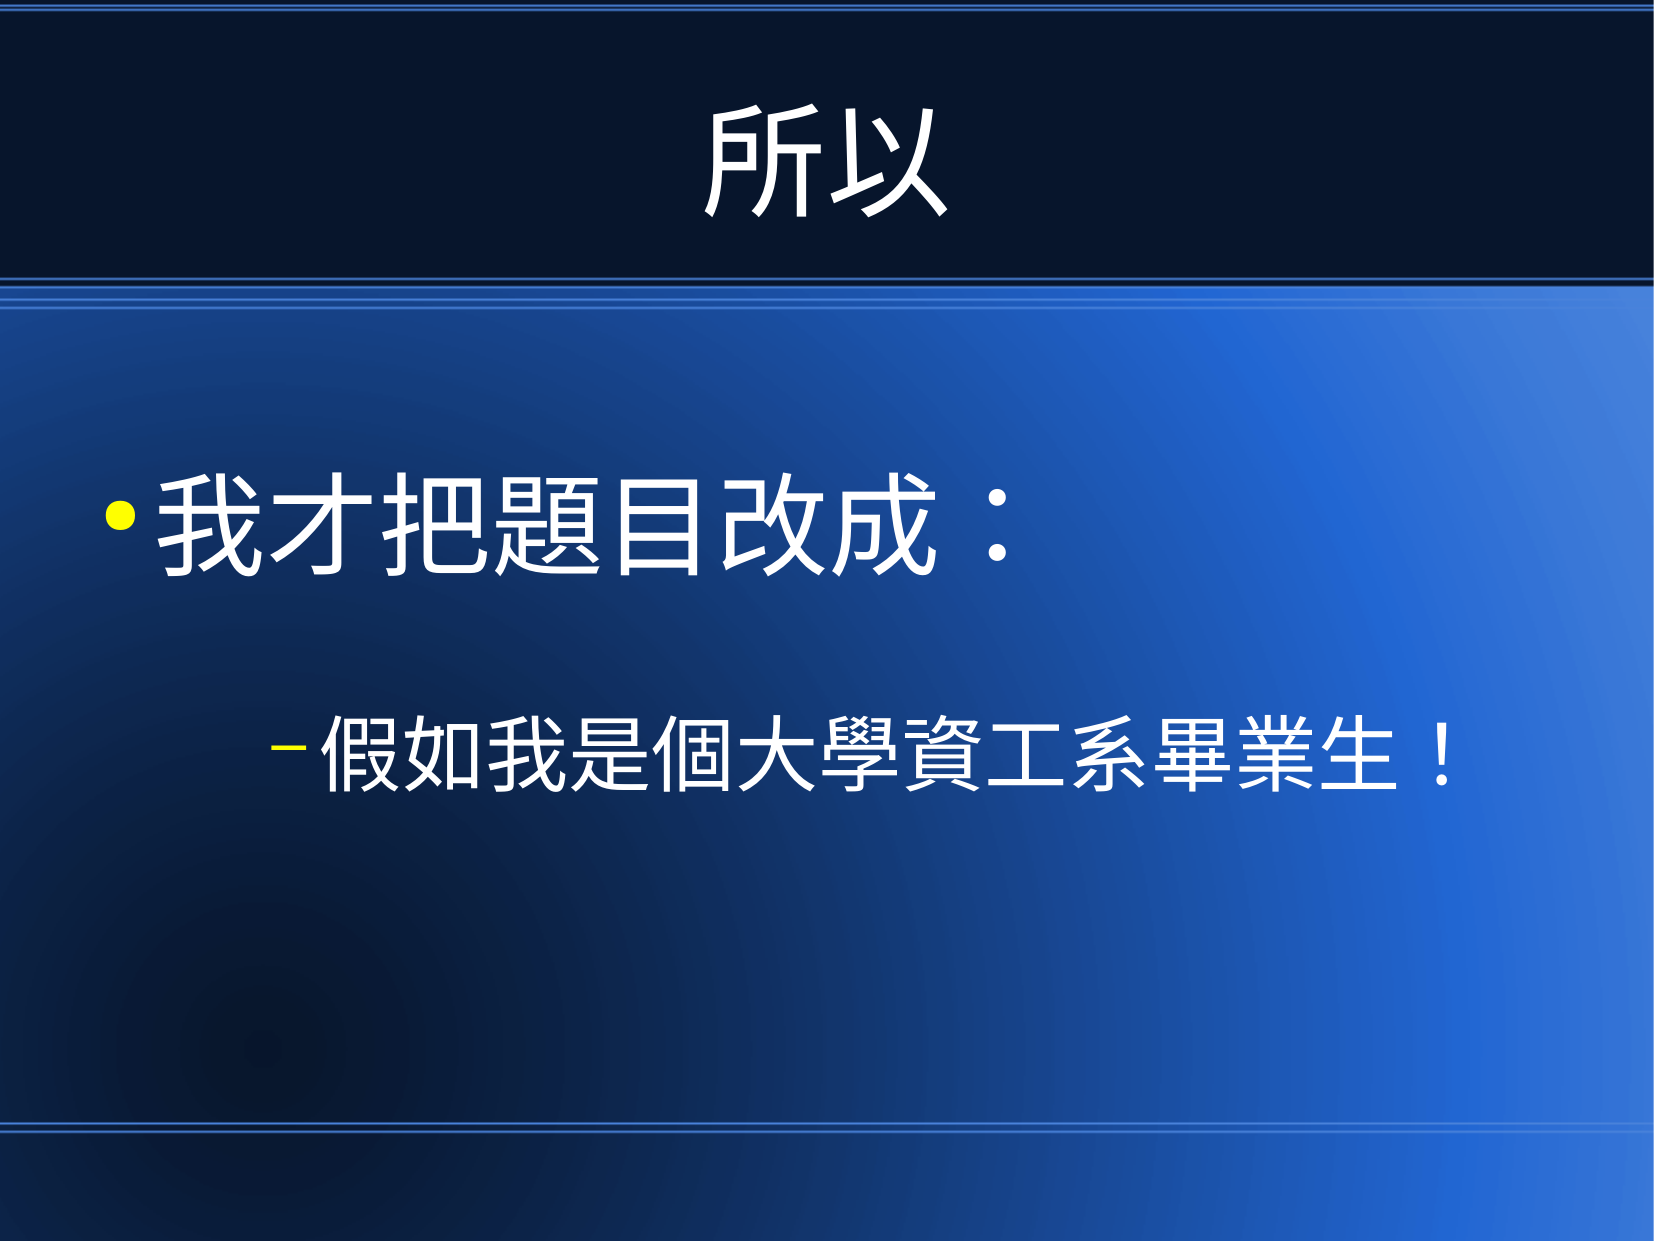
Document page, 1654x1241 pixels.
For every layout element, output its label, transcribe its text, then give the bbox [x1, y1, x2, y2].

title 所以 [82, 49, 1571, 257]
list 我才把題目改成： 假如我是個大學資工系畢業生！ [82, 355, 1571, 1241]
picture [0, 0, 1654, 1241]
